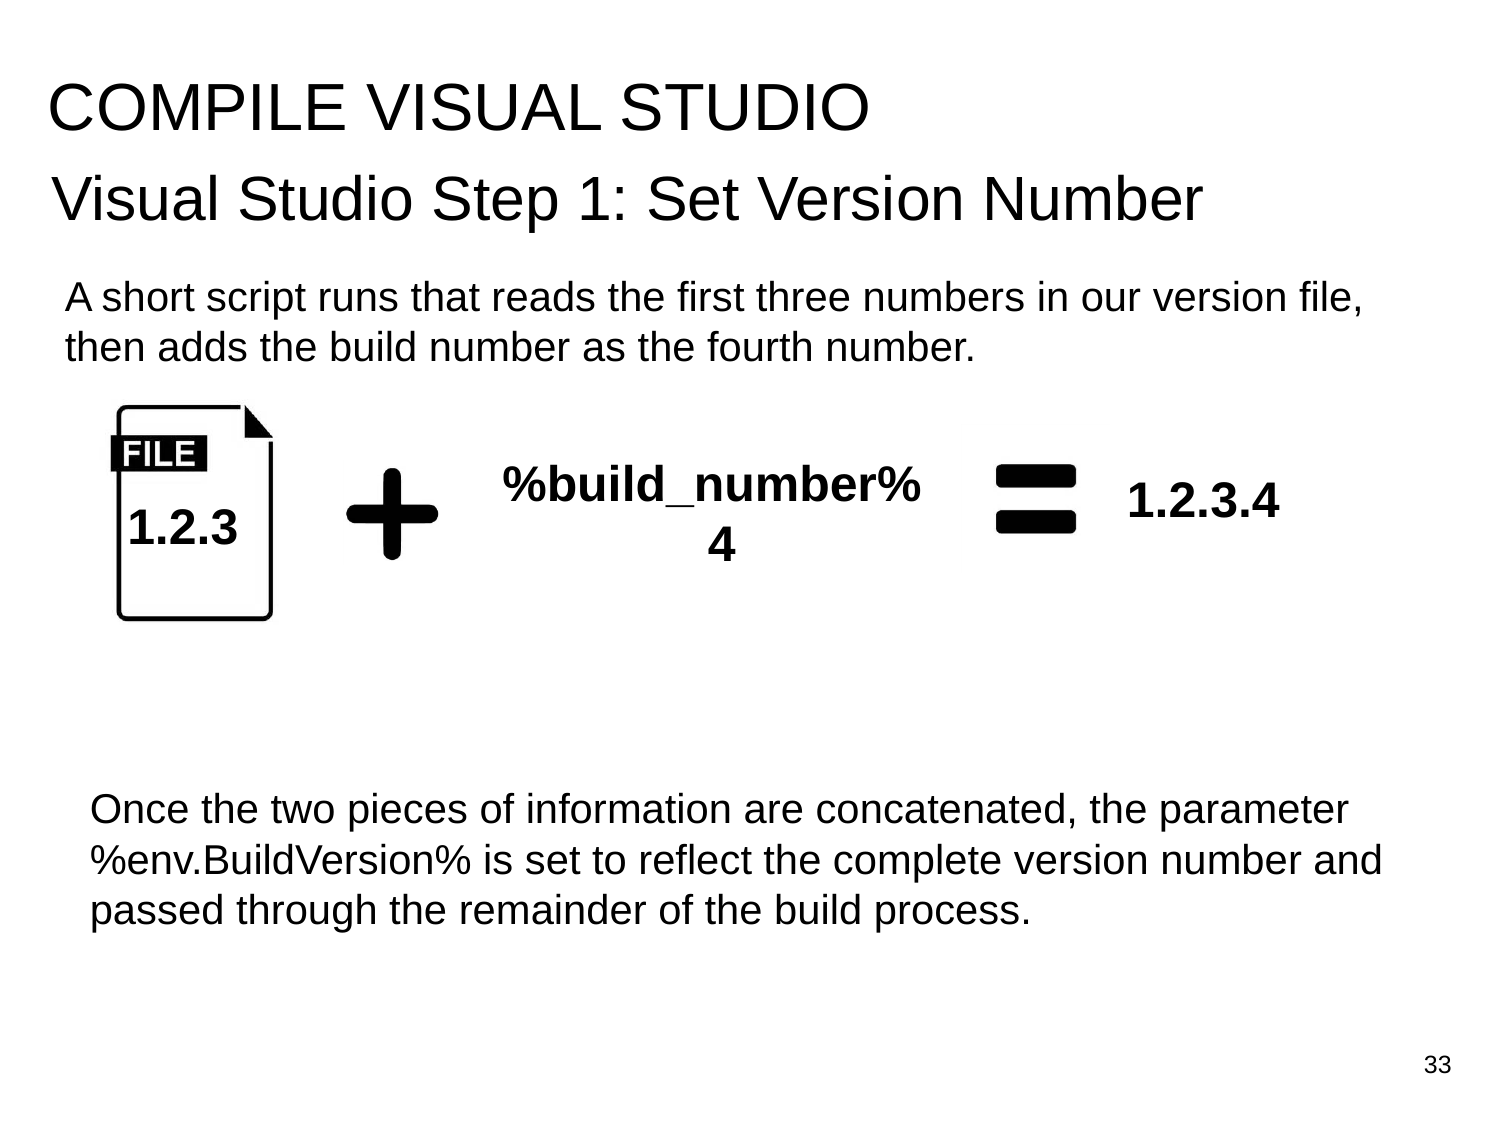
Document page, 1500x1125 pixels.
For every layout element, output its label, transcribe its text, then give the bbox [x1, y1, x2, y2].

text_box %build_number% 4 [487, 444, 957, 580]
text_box A short script runs that reads the first three numbers in our version file, then adds the build number as the fourth number. [50, 262, 1450, 378]
picture [343, 460, 441, 565]
list Visual Studio Step 1: Set Version Number [48, 150, 1452, 241]
picture [961, 424, 1110, 573]
text_box Once the two pieces of information are concatenated, the parameter %env.BuildVersion% is set to reflect the complete version number and passed through the remainder of the build process. [75, 774, 1450, 985]
slide_number <number> [1325, 1047, 1452, 1080]
picture [75, 399, 300, 625]
text_box 1.2.3.4 [1112, 460, 1478, 536]
title Compile Visual Studio [48, 57, 1452, 150]
text_box 1.2.3 [112, 487, 275, 563]
